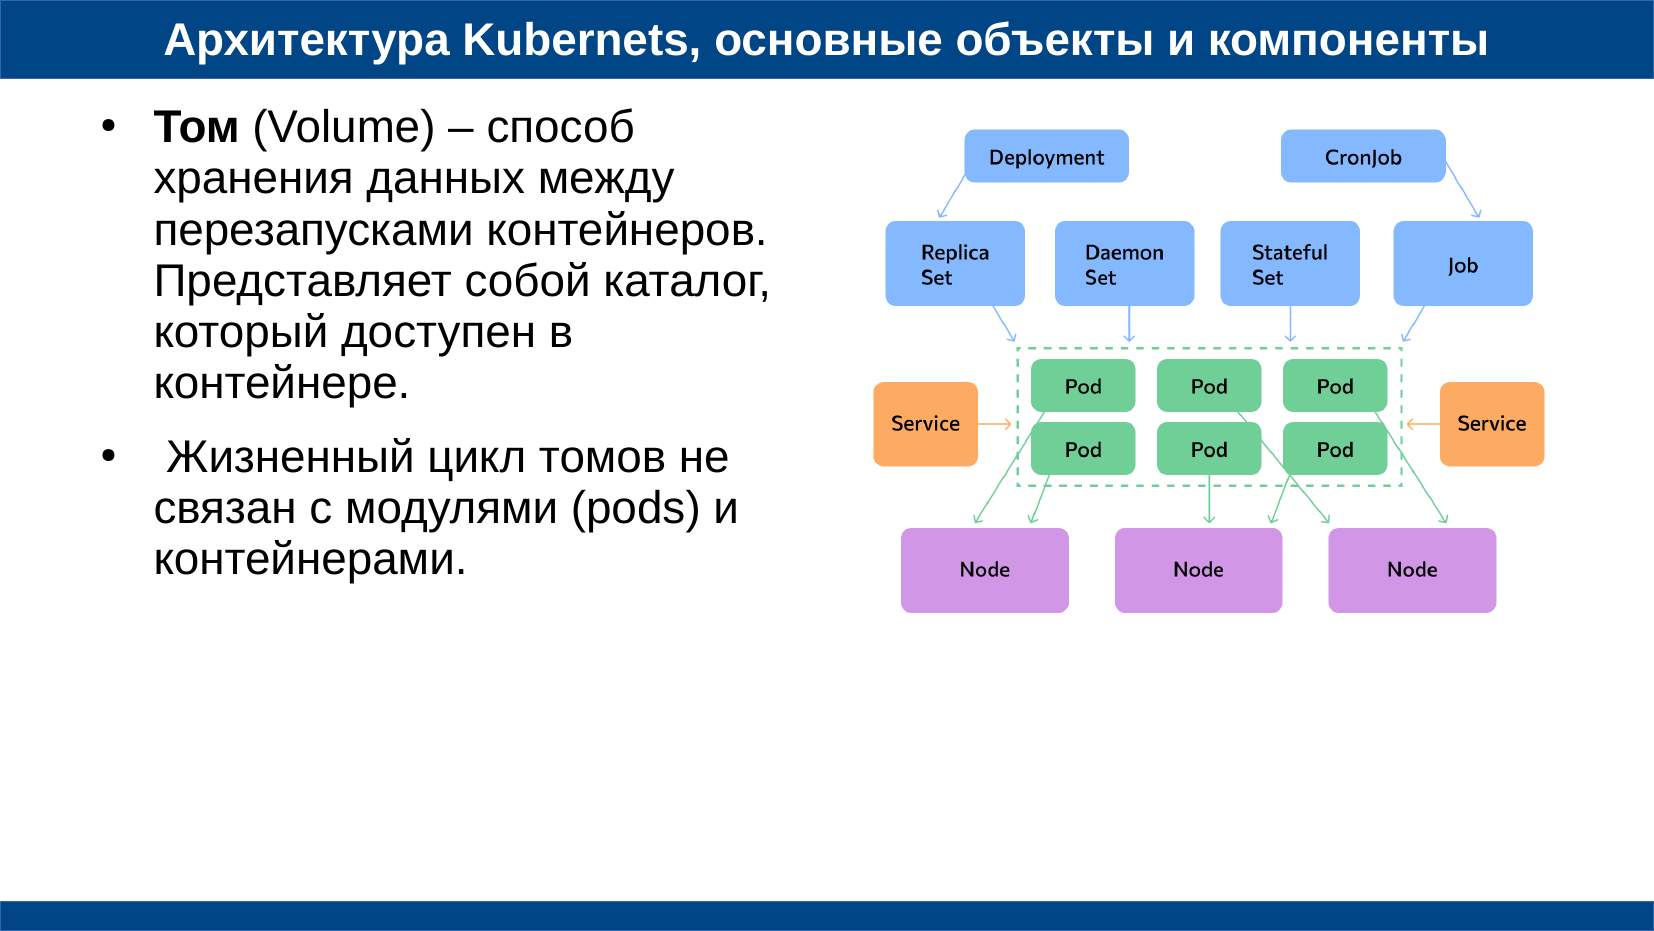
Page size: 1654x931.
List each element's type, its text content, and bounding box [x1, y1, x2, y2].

list Том (Volume) – способ хранения данных между перезапусками контейнеров. Представляет собой каталог, который доступен в контейнере. Жизненный цикл томов не связан с модулями (pods) и контейнерами. [82, 101, 809, 871]
title Архитектура Kubernets, основные объекты и компоненты [0, 0, 1654, 79]
picture [845, 101, 1572, 641]
